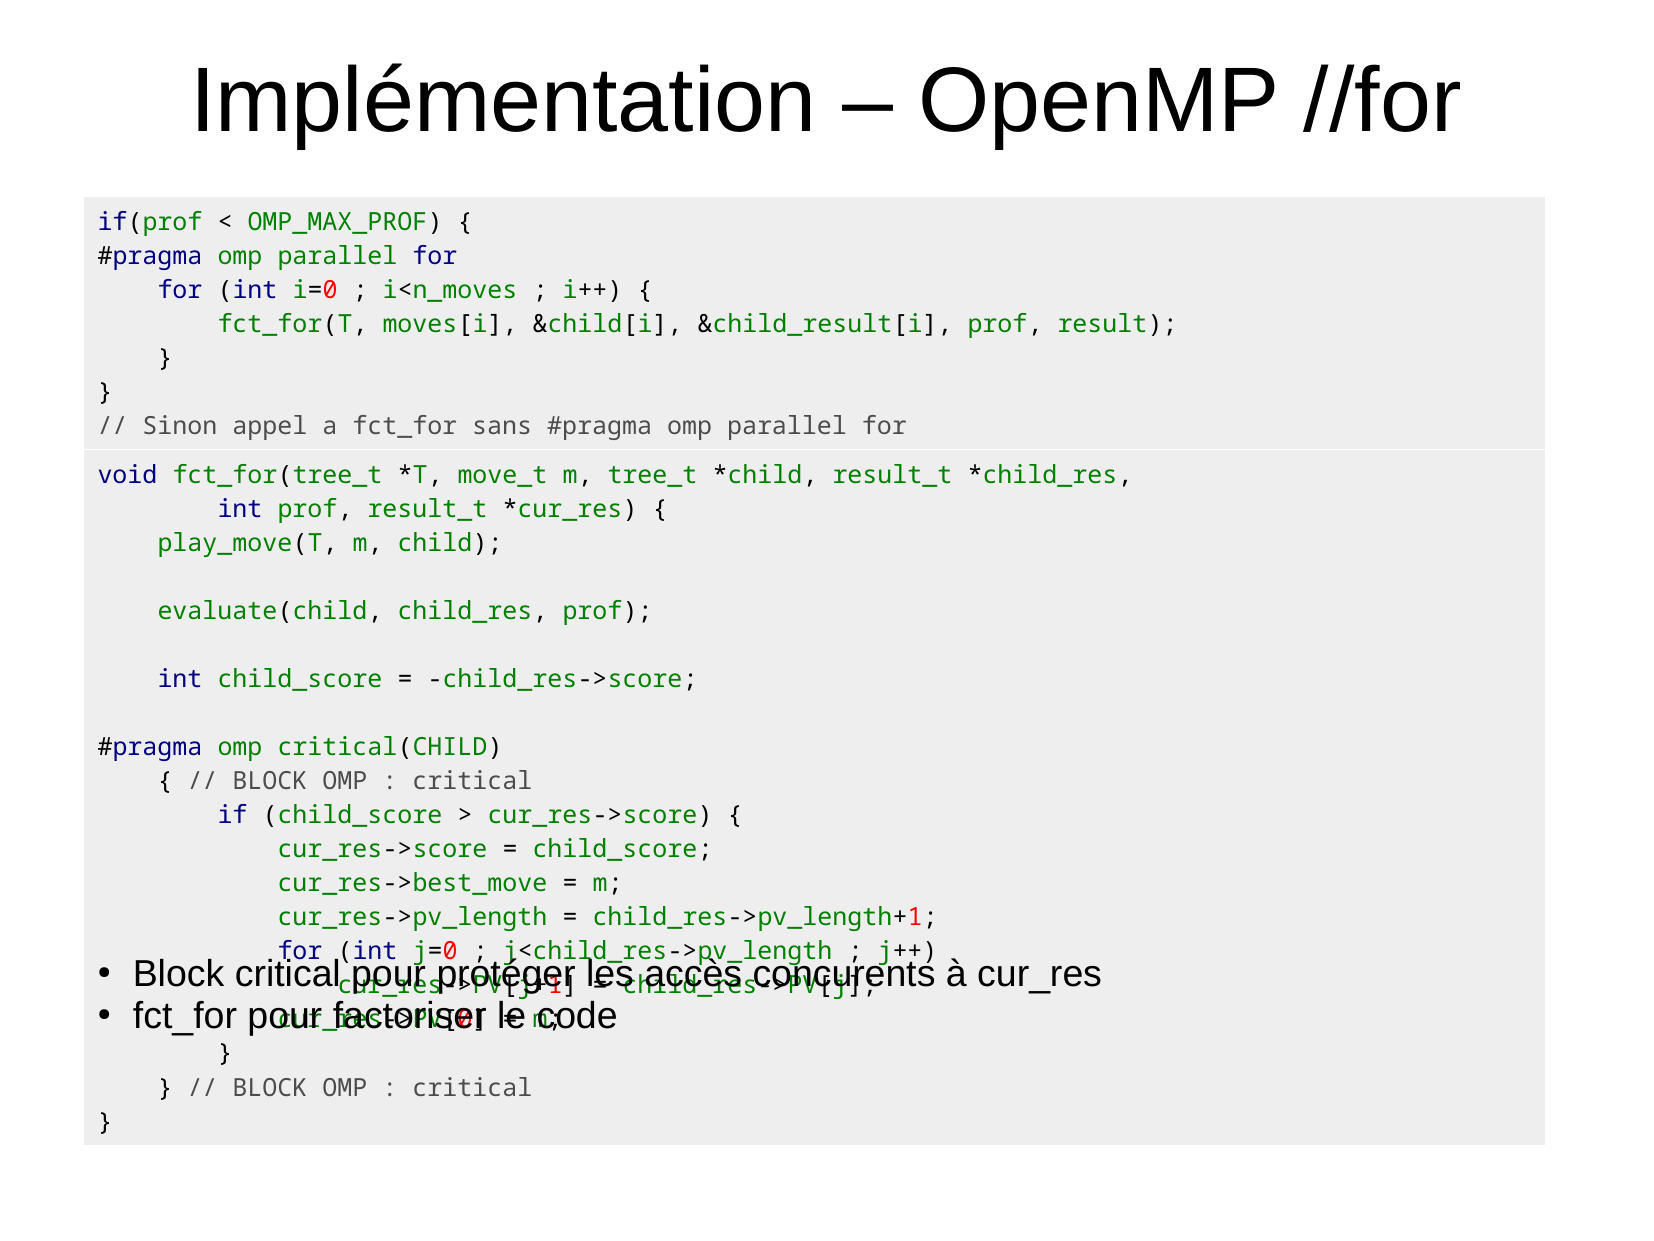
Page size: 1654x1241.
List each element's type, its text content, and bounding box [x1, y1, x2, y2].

text_box Block critical pour protéger les accès concurents à cur_res fct_for pour factoriser le code [82, 945, 1546, 1044]
table_cell void fct_for(tree_t *T, move_t m, tree_t *child, result_t *child_res, int prof, result_t *cur_res) { play_move(T, m, child); evaluate(child, child_res, prof); int child_score = -child_res->score; #pragma omp critical(CHILD) { // BLOCK OMP : critical if (child_score > cur_res->score) { cur_res->score = child_score; cur_res->best_move = m; cur_res->pv_length = child_res->pv_length+1; for (int j=0 ; j<child_res->pv_length ; j++) cur_res->PV[j+1] = child_res->PV[j]; cur_res->PV[0] = m; } } // BLOCK OMP : critical } [84, 450, 1545, 945]
table_cell void fct_for(tree_t *T, move_t m, tree_t *child, result_t *child_res, int prof, result_t *cur_res) { play_move(T, m, child); evaluate(child, child_res, prof); int child_score = -child_res->score; #pragma omp critical(CHILD) { // BLOCK OMP : critical if (child_score > cur_res->score) { cur_res->score = child_score; cur_res->best_move = m; cur_res->pv_length = child_res->pv_length+1; for (int j=0 ; j<child_res->pv_length ; j++) cur_res->PV[j+1] = child_res->PV[j]; cur_res->PV[0] = m; } } // BLOCK OMP : critical } [84, 1044, 1545, 1145]
table_header if(prof < OMP_MAX_PROF) { #pragma omp parallel for for (int i=0 ; i<n_moves ; i++) { fct_for(T, moves[i], &child[i], &child_result[i], prof, result); } } // Sinon appel a fct_for sans #pragma omp parallel for [84, 197, 1545, 449]
title Implémentation – OpenMP //for [82, 0, 1571, 204]
